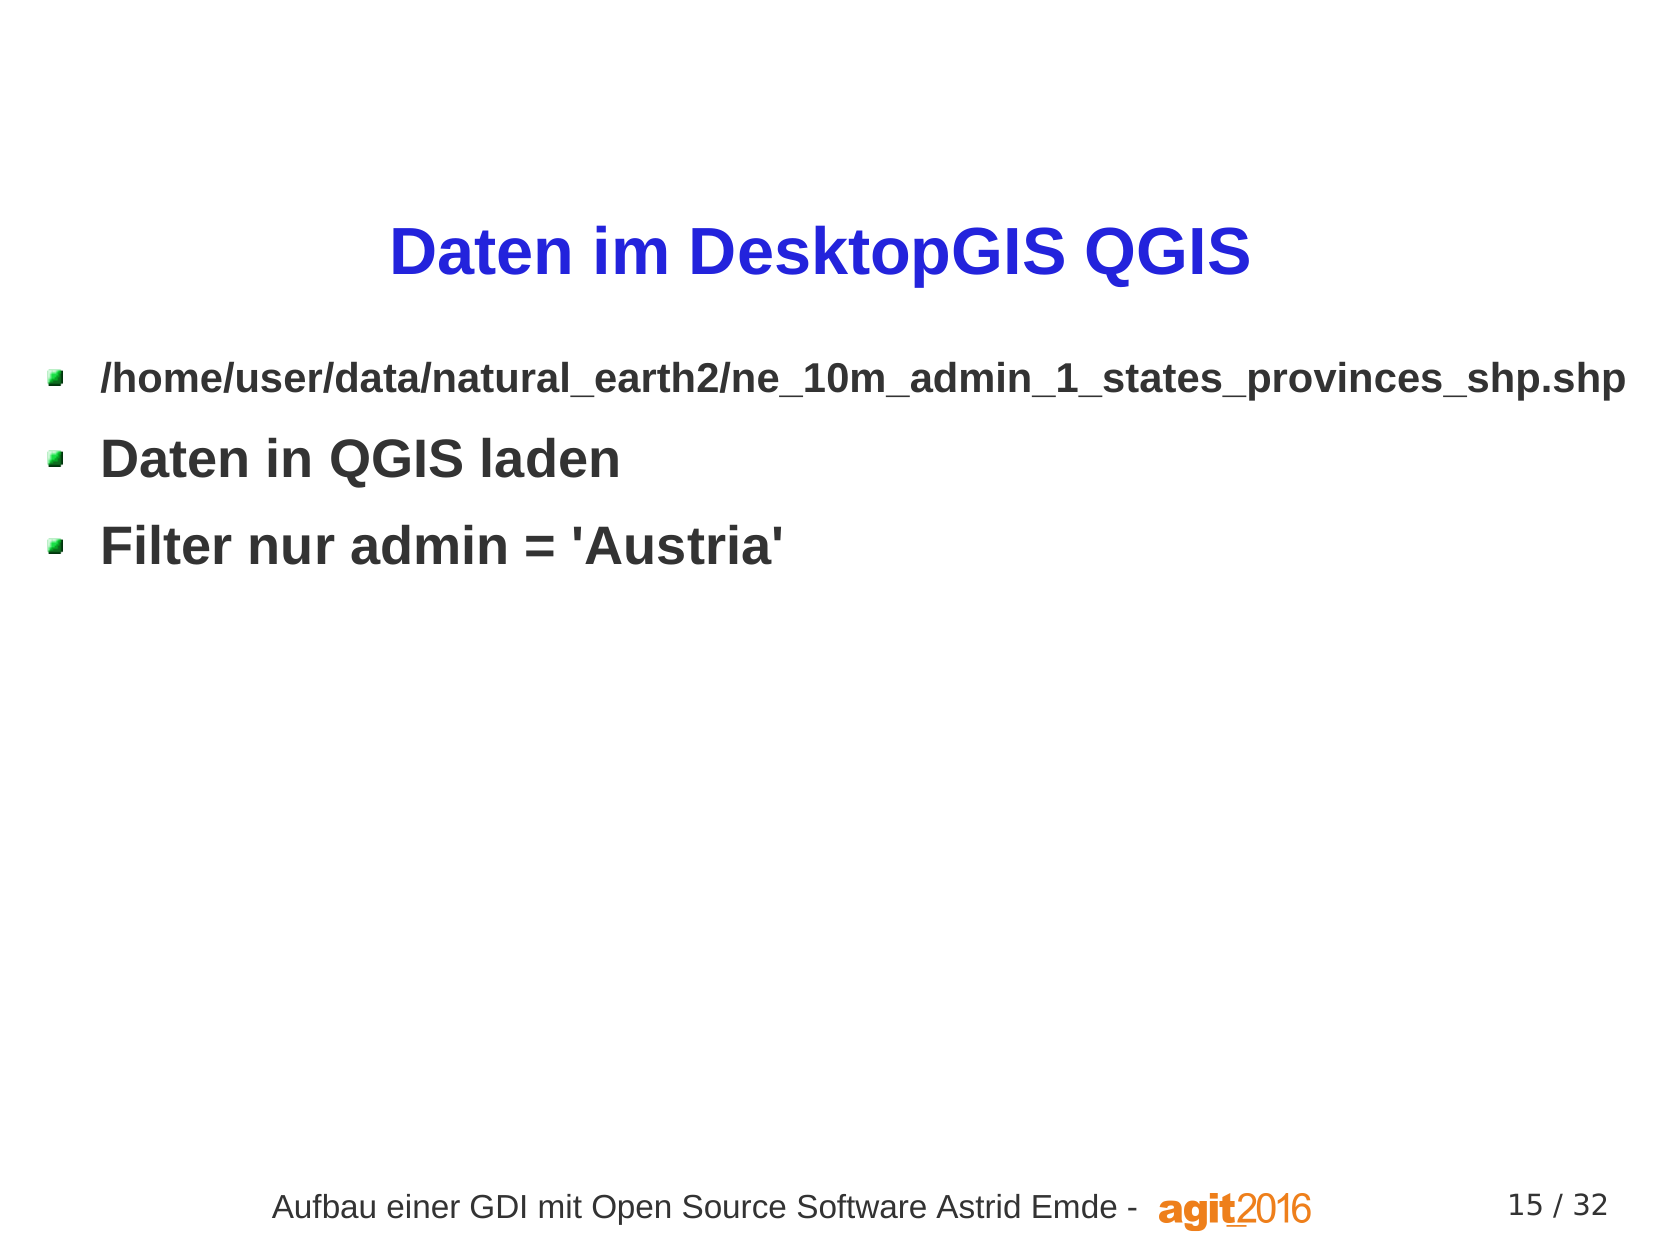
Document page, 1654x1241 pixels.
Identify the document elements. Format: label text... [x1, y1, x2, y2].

list /home/user/data/natural_earth2/ne_10m_admin_1_states_provinces_shp.shp Daten in QGIS laden Filter nur admin = 'Austria' [29, 354, 1654, 1173]
picture [1158, 1192, 1312, 1232]
title Daten im DesktopGIS QGIS [76, 177, 1565, 325]
